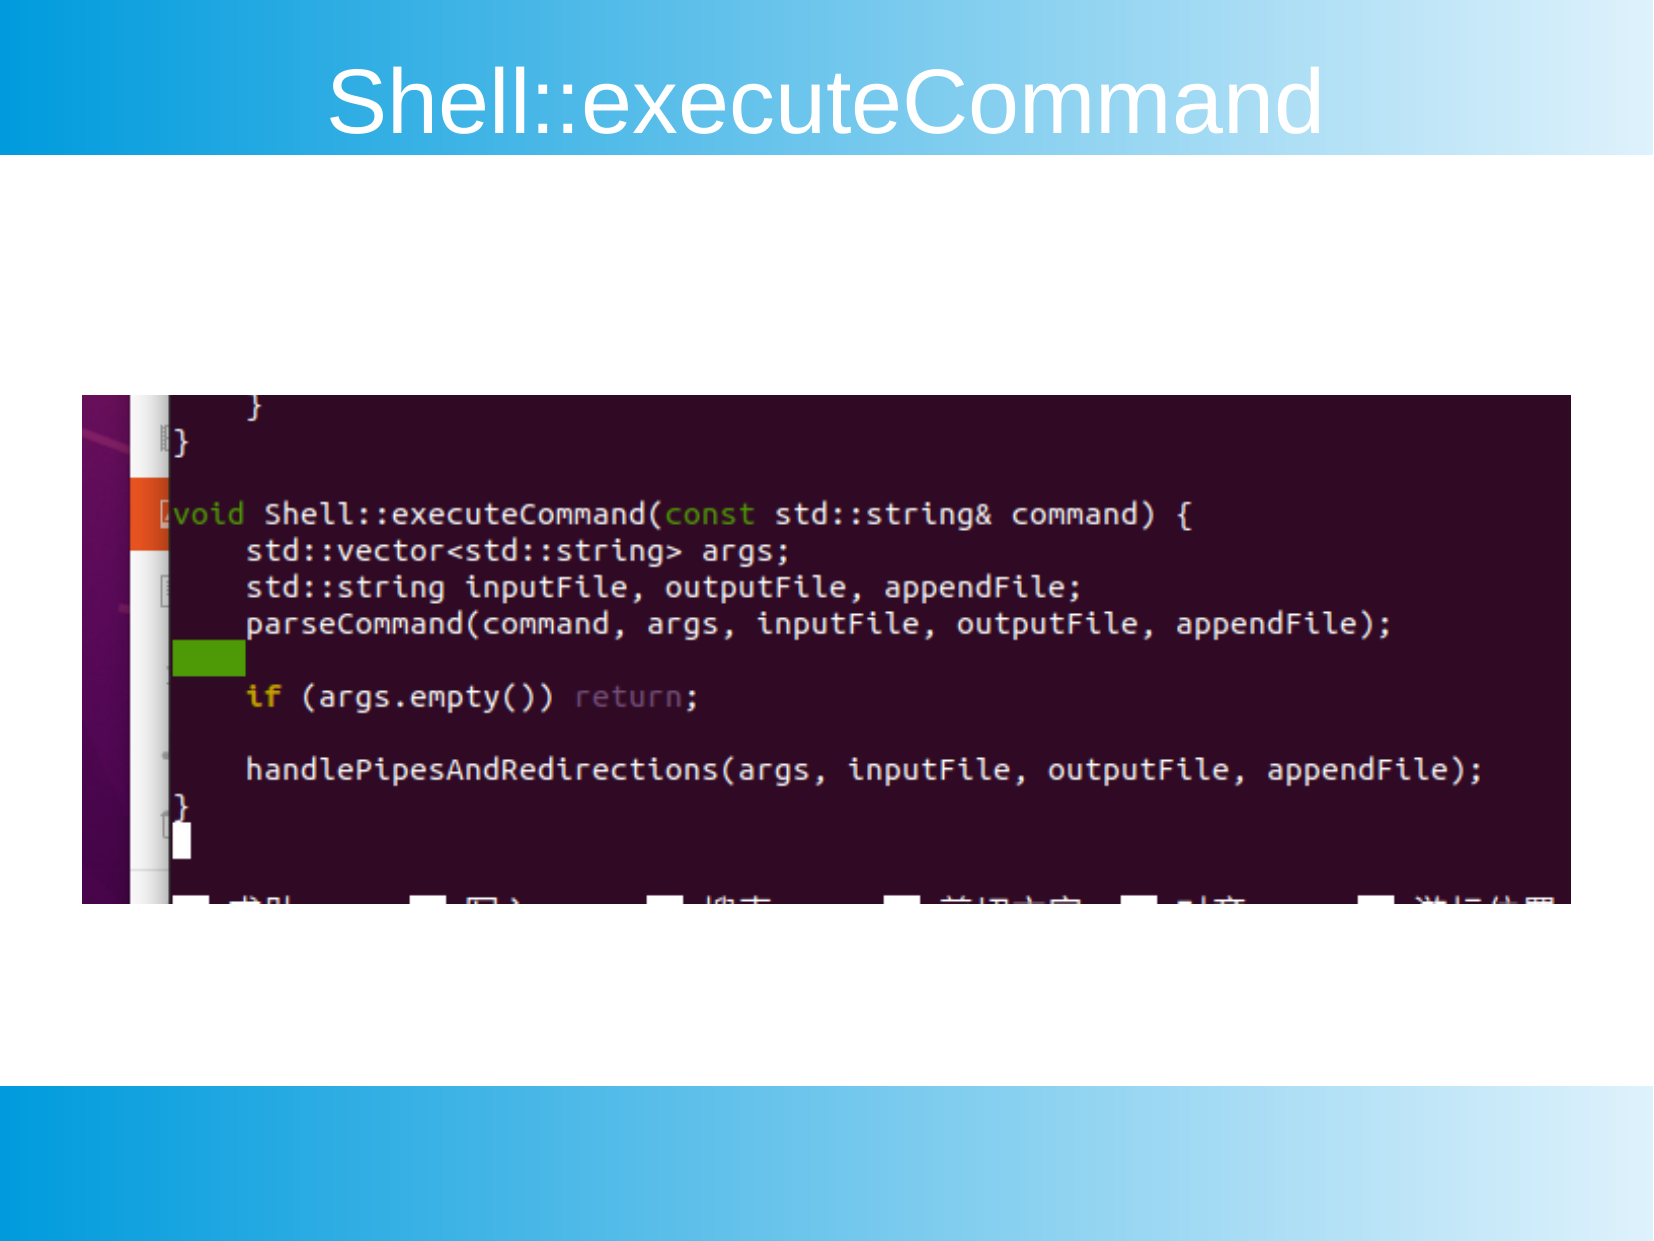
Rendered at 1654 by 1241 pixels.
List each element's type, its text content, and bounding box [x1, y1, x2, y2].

picture [82, 395, 1571, 904]
title Shell::executeCommand [82, 49, 1571, 155]
